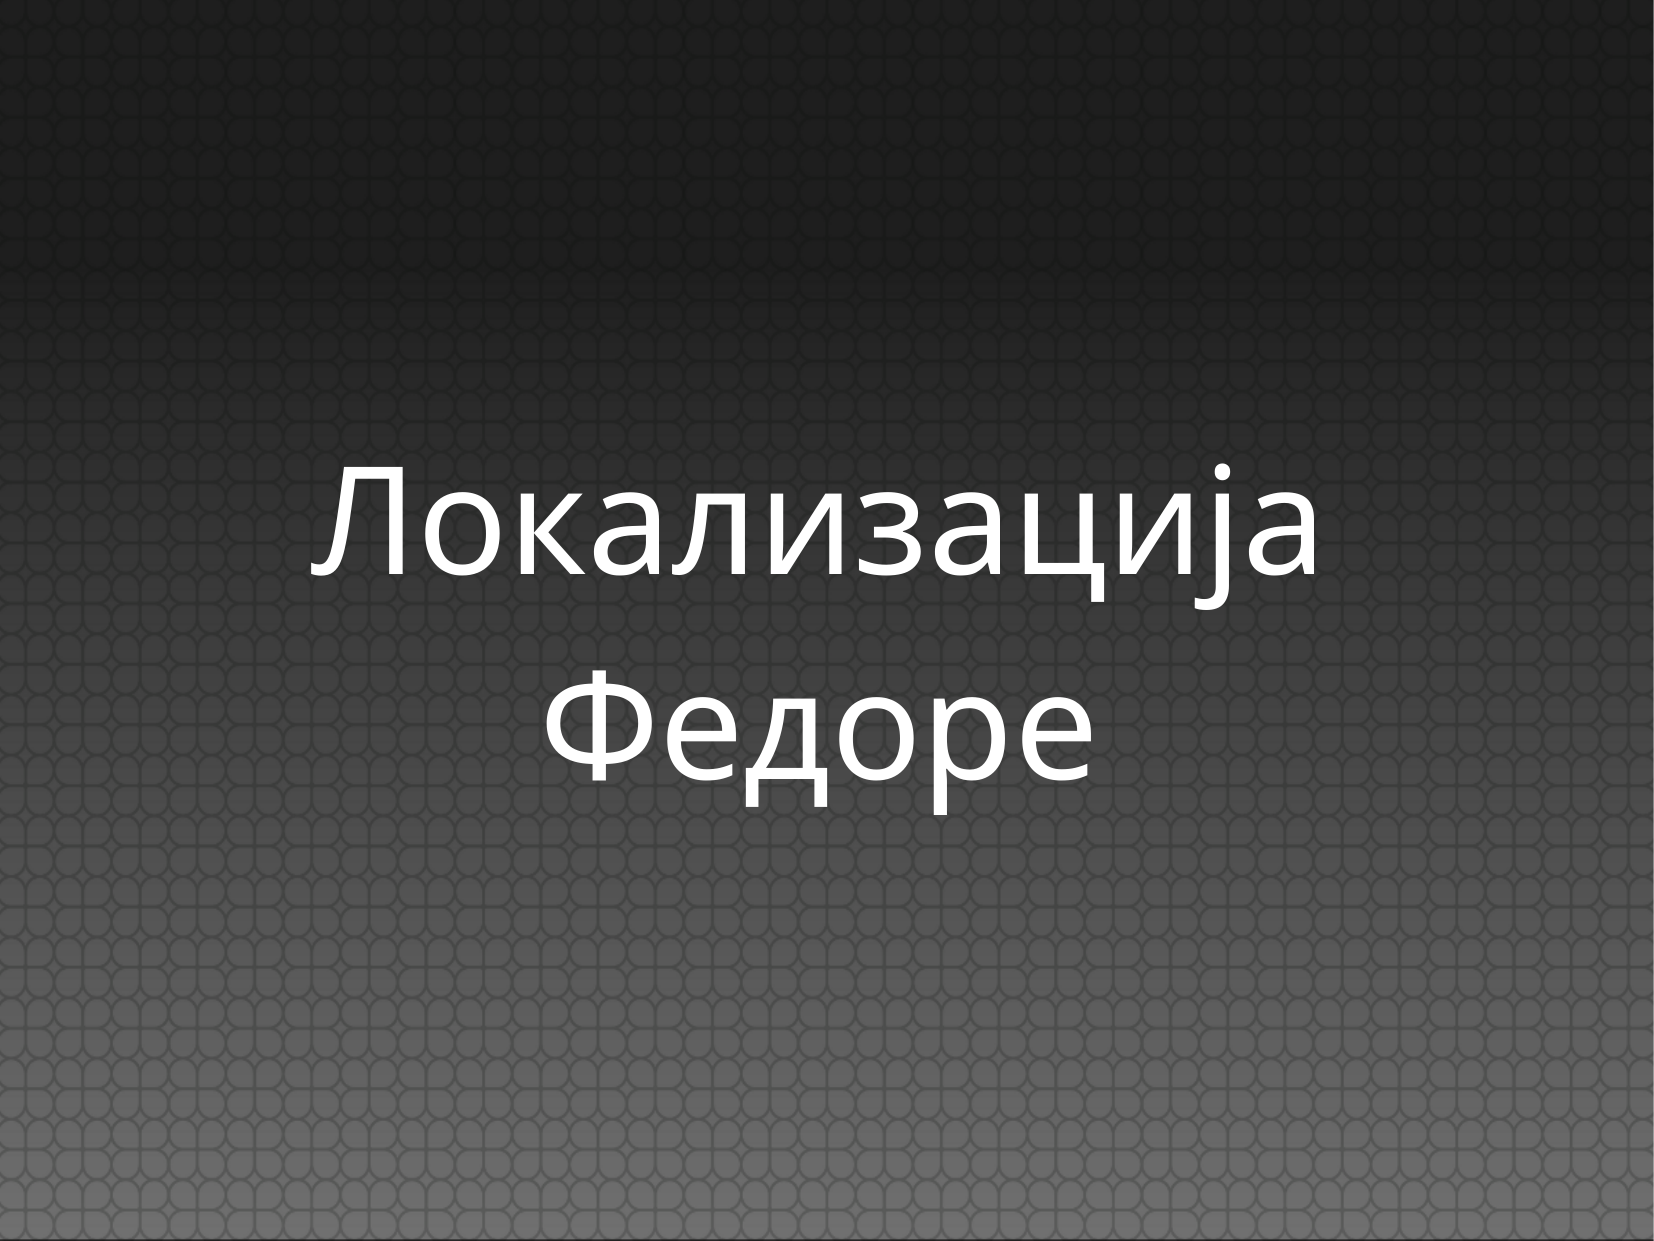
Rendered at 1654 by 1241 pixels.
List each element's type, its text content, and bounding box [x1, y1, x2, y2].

picture [0, 0, 1654, 1241]
title Локализација Федоре [75, 430, 1564, 808]
